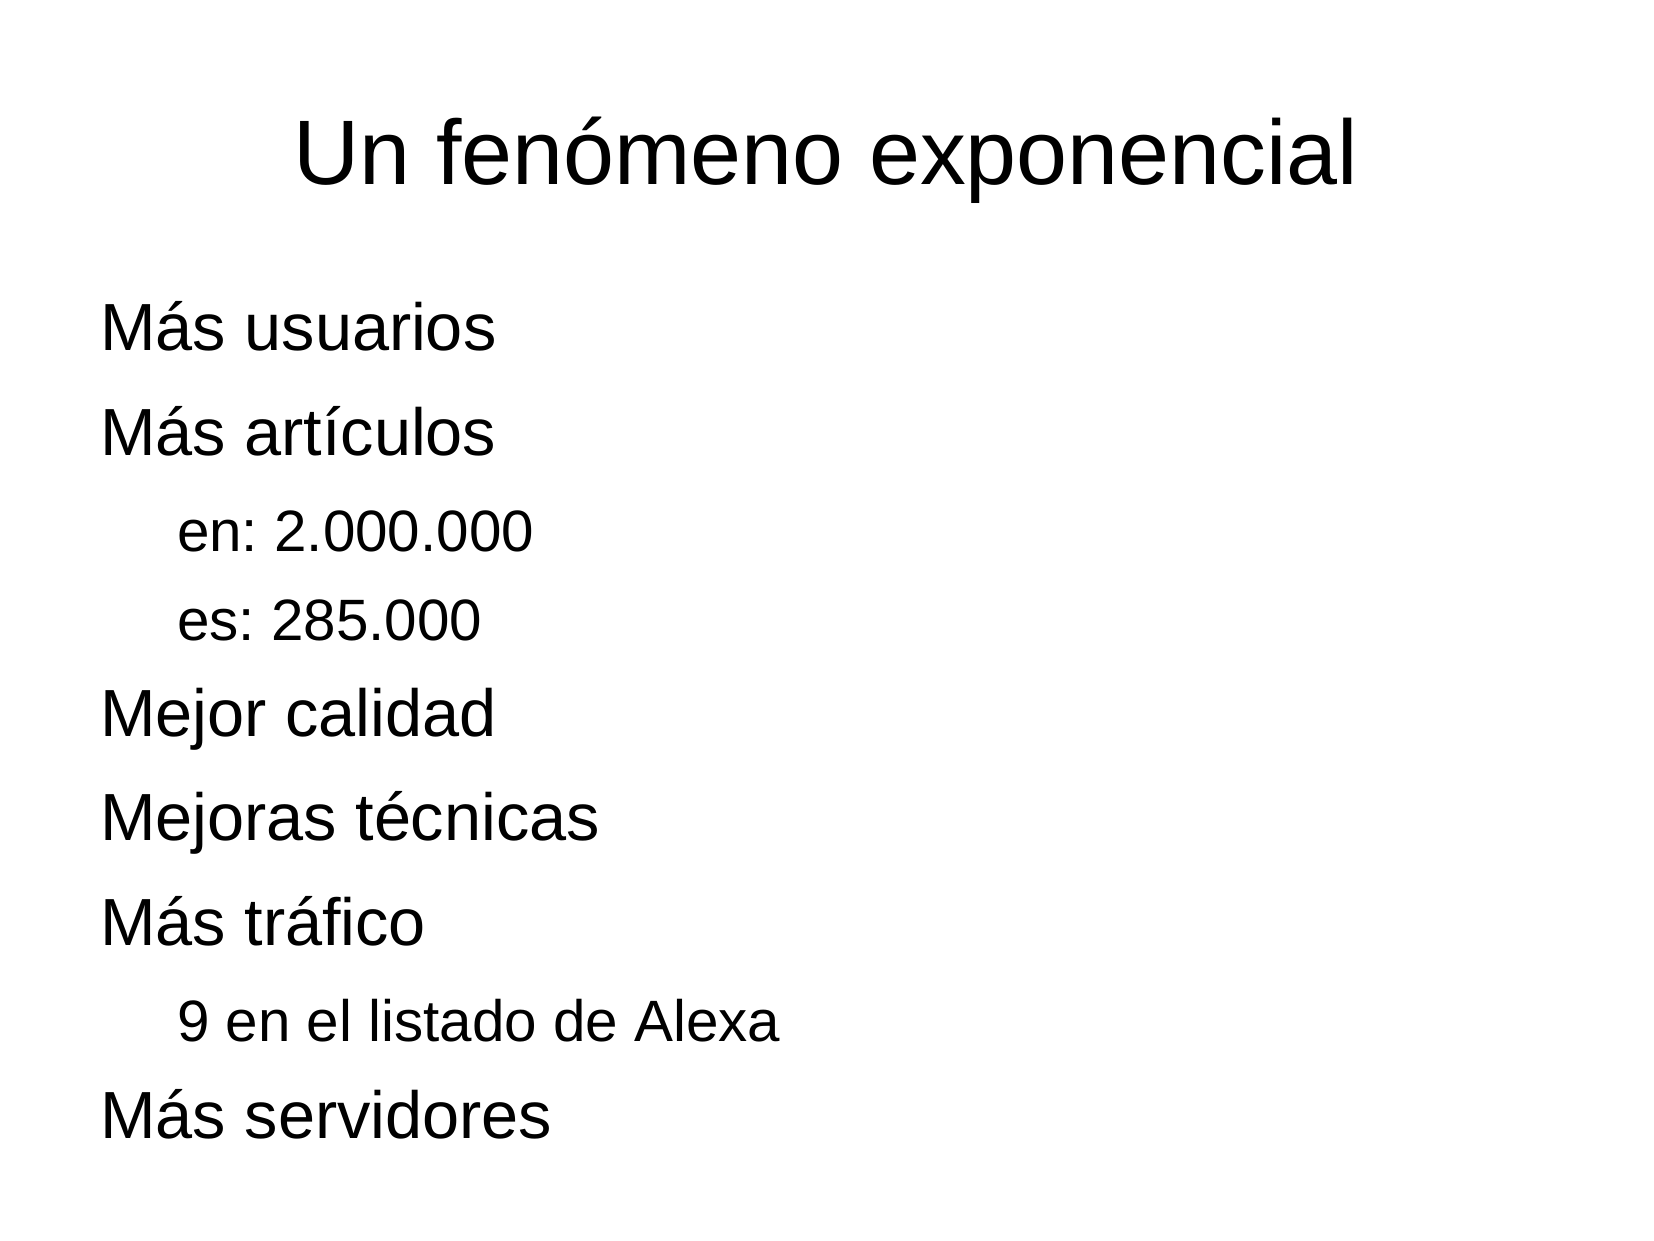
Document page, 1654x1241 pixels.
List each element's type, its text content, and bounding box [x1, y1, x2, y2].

title Un fenómeno exponencial [82, 49, 1571, 257]
list Más usuarios Más artículos en: 2.000.000 es: 285.000 Mejor calidad Mejoras técnicas Más tráfico 9 en el listado de Alexa Más servidores [82, 290, 1571, 1152]
